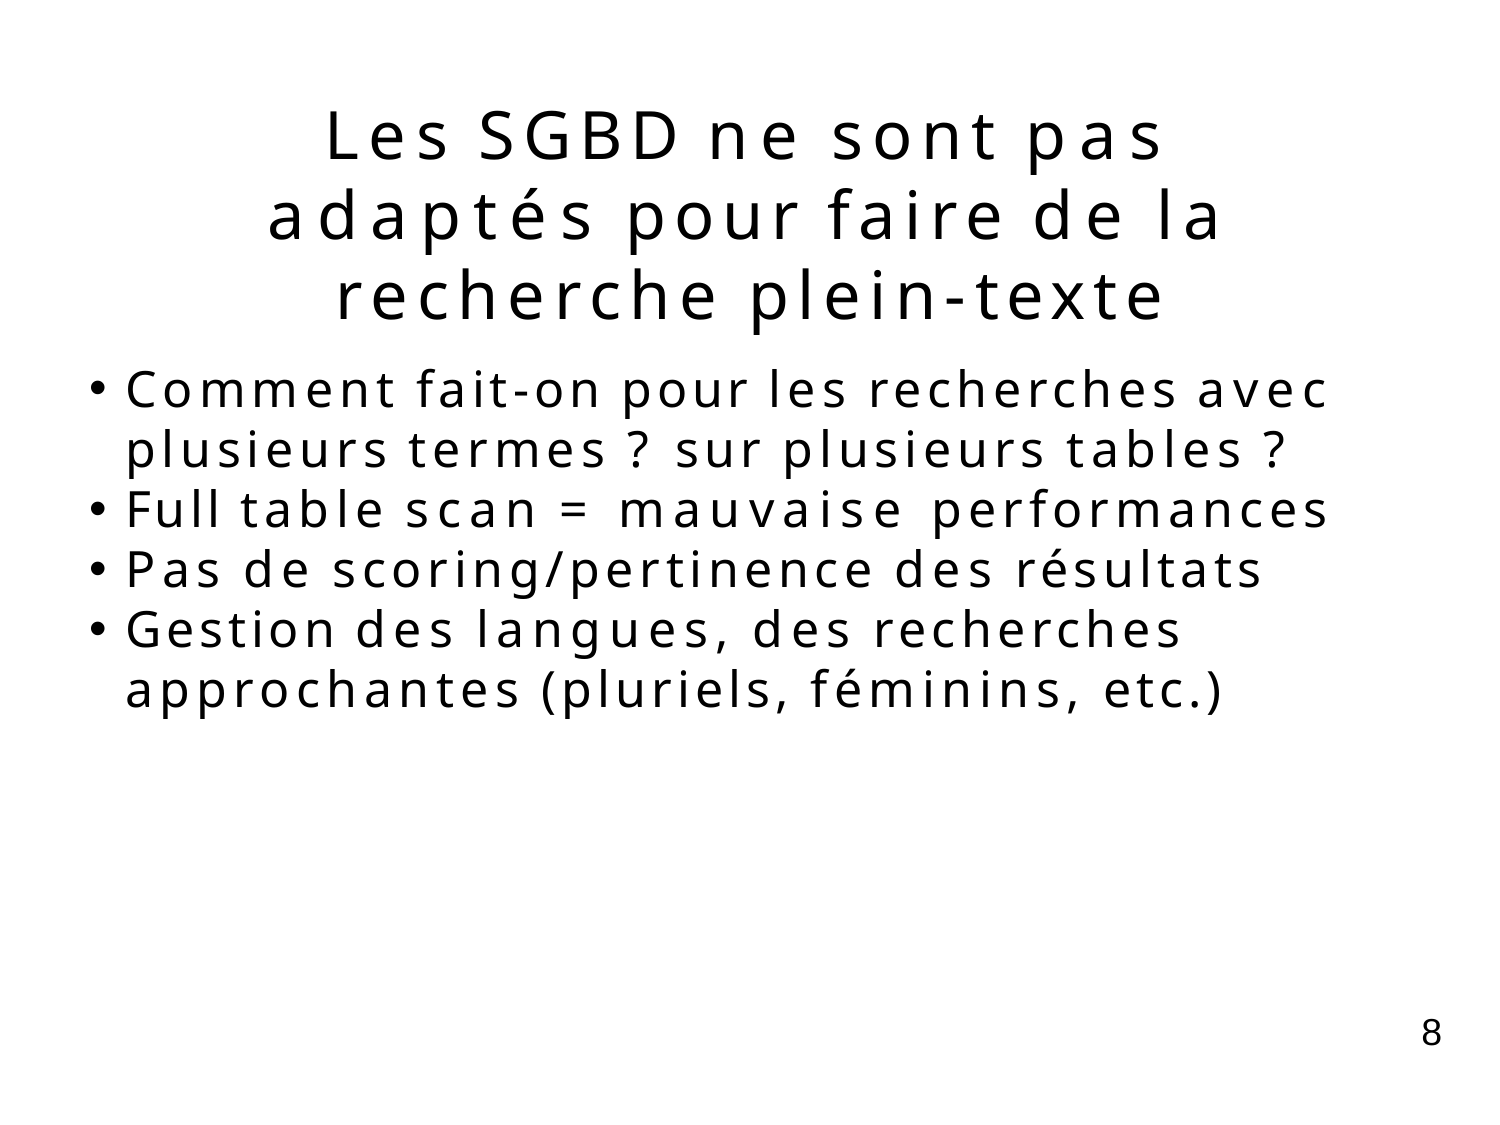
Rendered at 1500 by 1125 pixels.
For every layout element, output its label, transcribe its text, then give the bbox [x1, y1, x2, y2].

slide_number 8 [1373, 1009, 1451, 1125]
title Les SGBD ne sont pas adaptés pour faire de la recherche plein-texte [197, 90, 1300, 355]
text_box Comment fait-on pour les recherches avec plusieurs termes ? sur plusieurs tables ? Full table scan = mauvaise performances Pas de scoring/pertinence des résultats Gestion des langues, des recherches approchantes (pluriels, féminins, etc.) [87, 355, 1370, 718]
